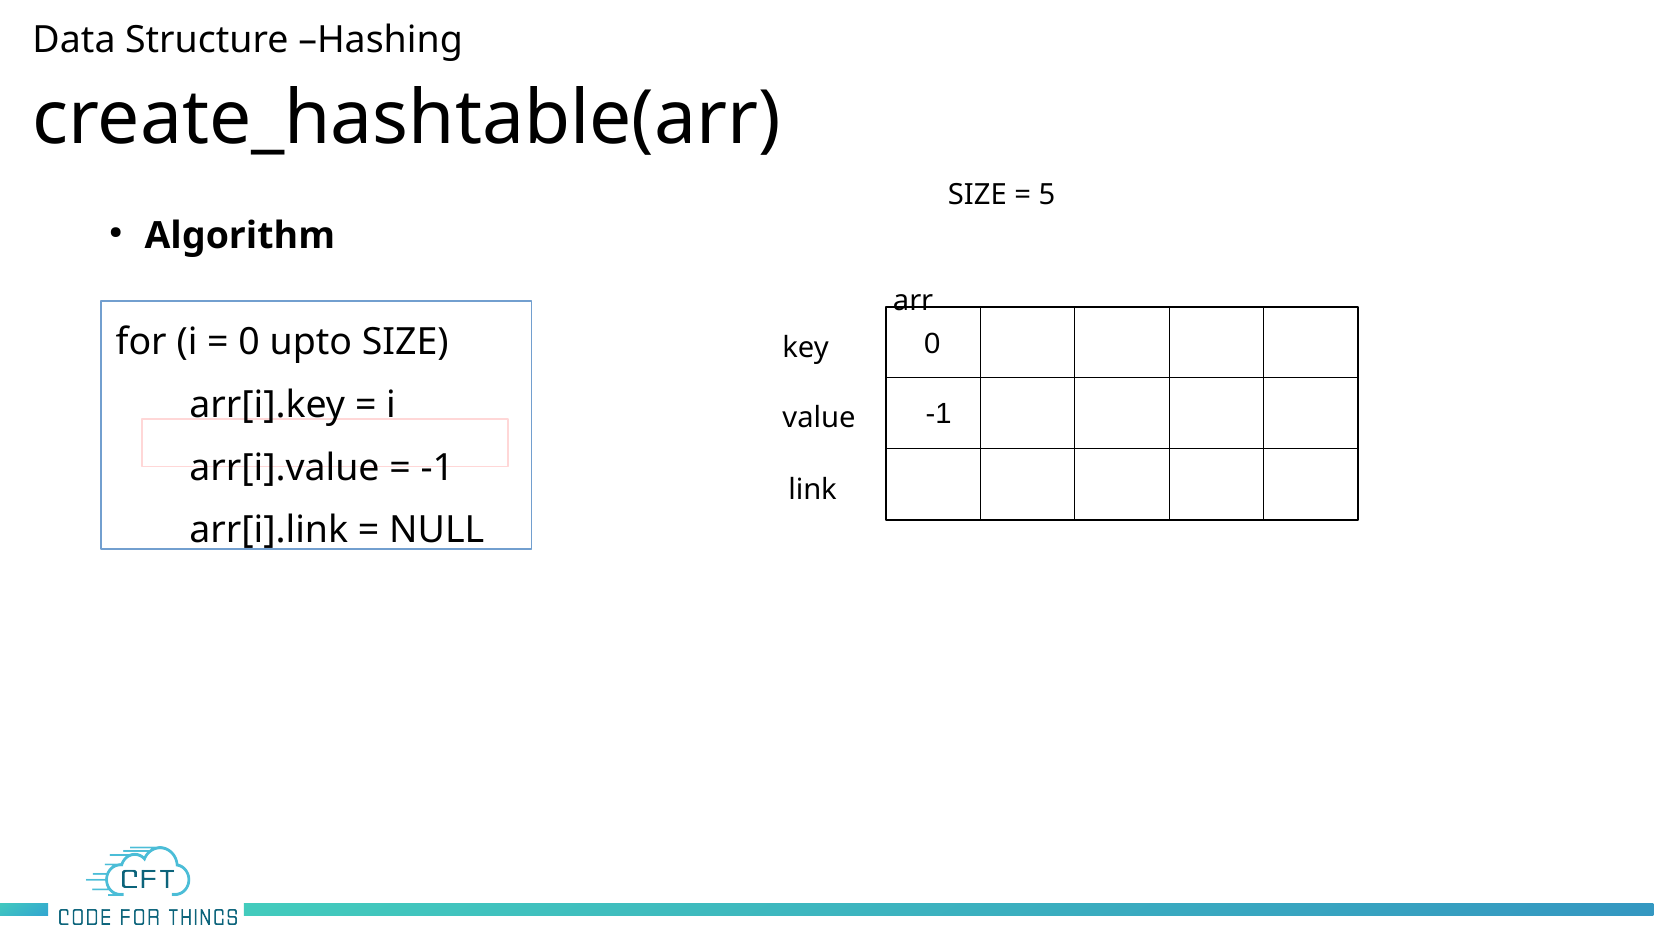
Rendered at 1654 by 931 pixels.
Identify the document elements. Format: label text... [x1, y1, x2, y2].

text_box [1075, 378, 1169, 448]
text_box value [767, 389, 898, 439]
text_box [885, 378, 980, 448]
text_box [1170, 449, 1263, 520]
text_box [1264, 378, 1359, 448]
title Data Structure –Hashing create_hashtable(arr) [32, 12, 1184, 166]
text_box [1075, 449, 1169, 520]
text_box [1264, 307, 1359, 377]
text_box [981, 449, 1074, 520]
text_box arr [878, 272, 1056, 322]
text_box 0 [909, 319, 956, 368]
text_box Algorithm [94, 200, 886, 269]
text_box [1075, 307, 1169, 377]
text_box [100, 301, 532, 307]
picture [59, 846, 237, 925]
text_box [885, 449, 980, 520]
text_box for (i = 0 upto SIZE) arr[i].key = i arr[i].value = -1 arr[i].link = NULL [100, 307, 567, 550]
text_box [981, 378, 1074, 448]
text_box [1170, 378, 1263, 448]
text_box link [773, 460, 863, 510]
text_box -1 [910, 389, 967, 438]
text_box [1170, 307, 1263, 377]
text_box [1264, 449, 1359, 520]
text_box key [767, 318, 898, 368]
text_box [885, 322, 980, 377]
text_box [981, 307, 1074, 377]
text_box SIZE = 5 [933, 165, 1111, 215]
